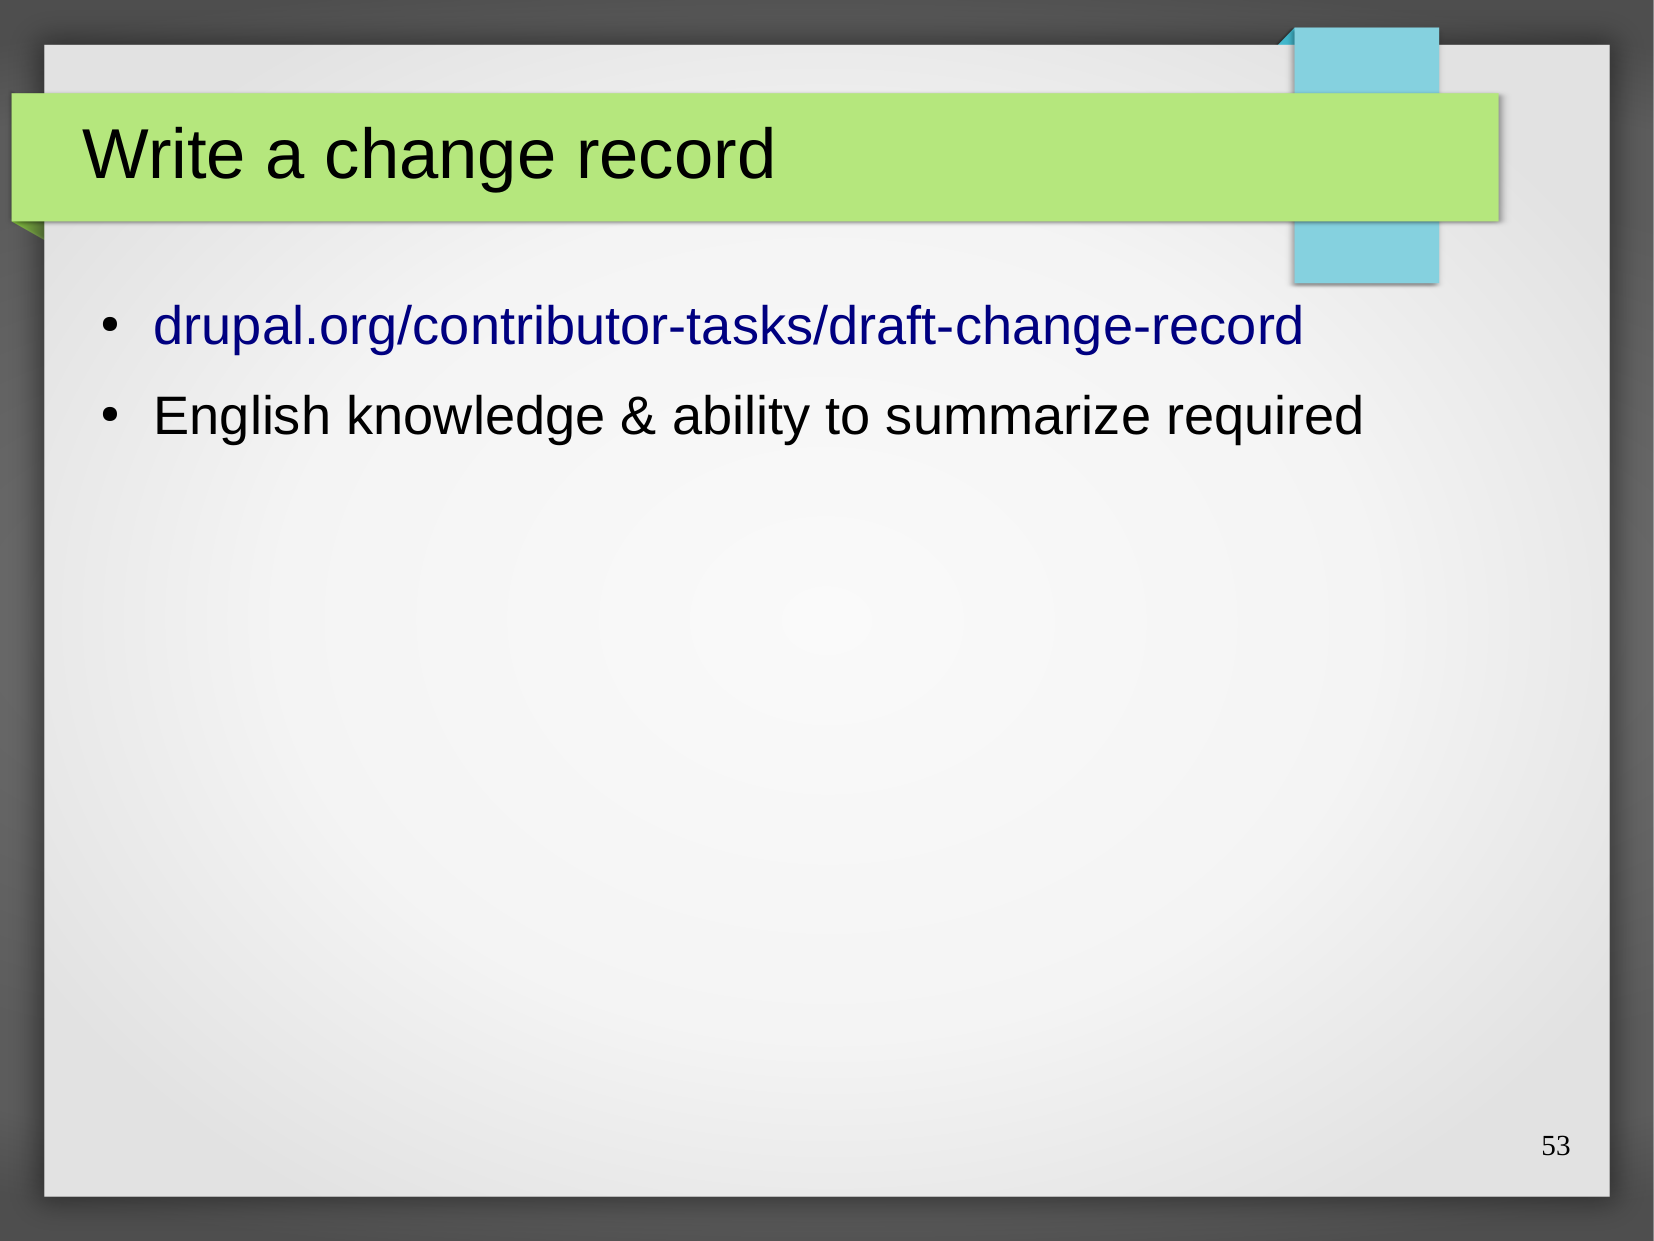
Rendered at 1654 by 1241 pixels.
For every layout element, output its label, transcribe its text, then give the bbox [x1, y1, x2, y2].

list drupal.org/contributor-tasks/draft-change-record English knowledge & ability to summarize required [82, 295, 1571, 1015]
picture [0, 0, 1654, 1241]
title Write a change record [82, 94, 1264, 213]
